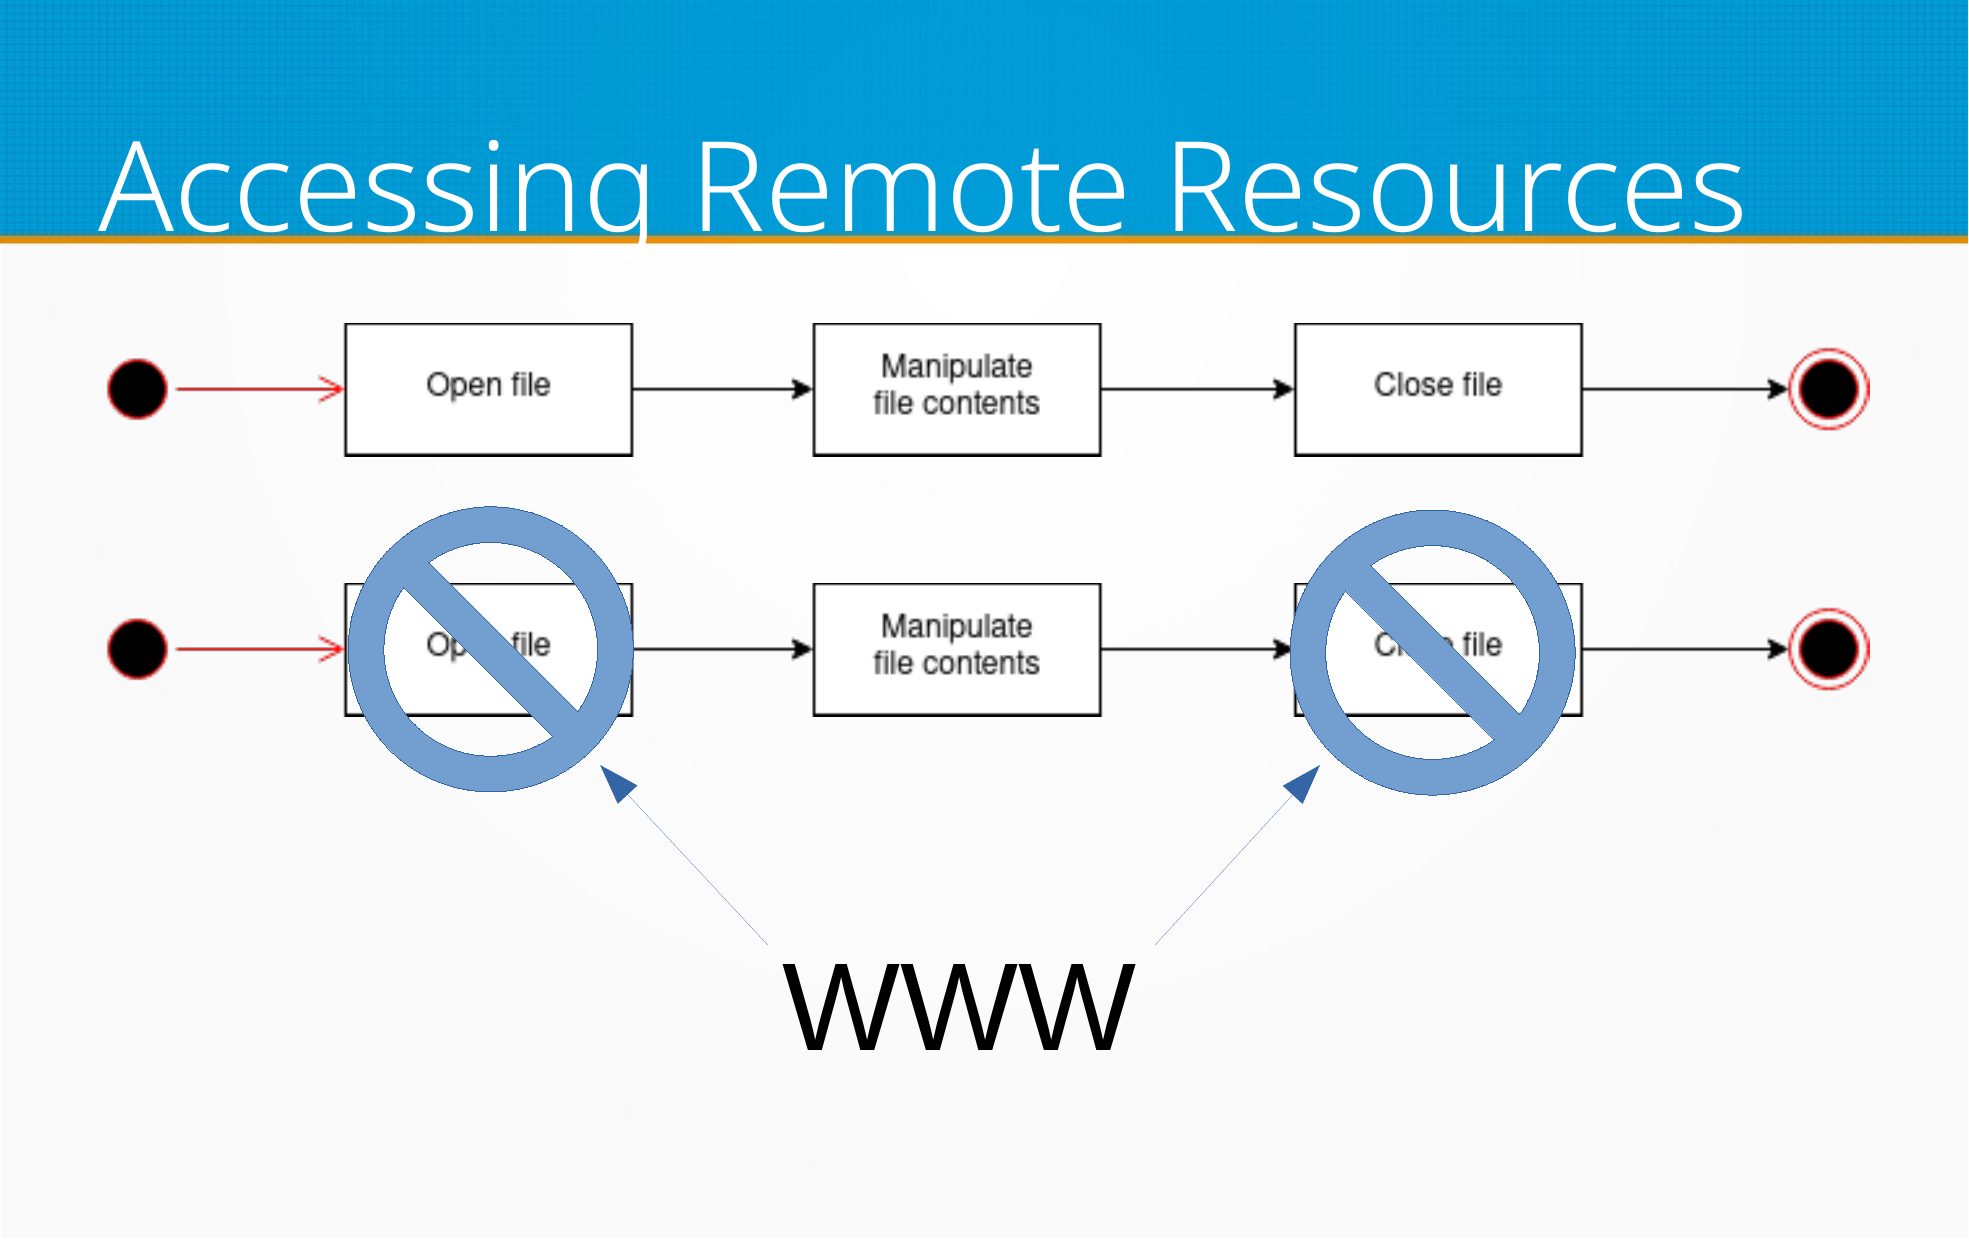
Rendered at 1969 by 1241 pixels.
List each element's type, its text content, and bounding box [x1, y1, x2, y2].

text_box WWW [767, 930, 1518, 1085]
title Accessing Remote Resources [98, 49, 1870, 257]
picture [0, 233, 1969, 1241]
text_box [348, 506, 634, 792]
text_box [1290, 510, 1576, 796]
